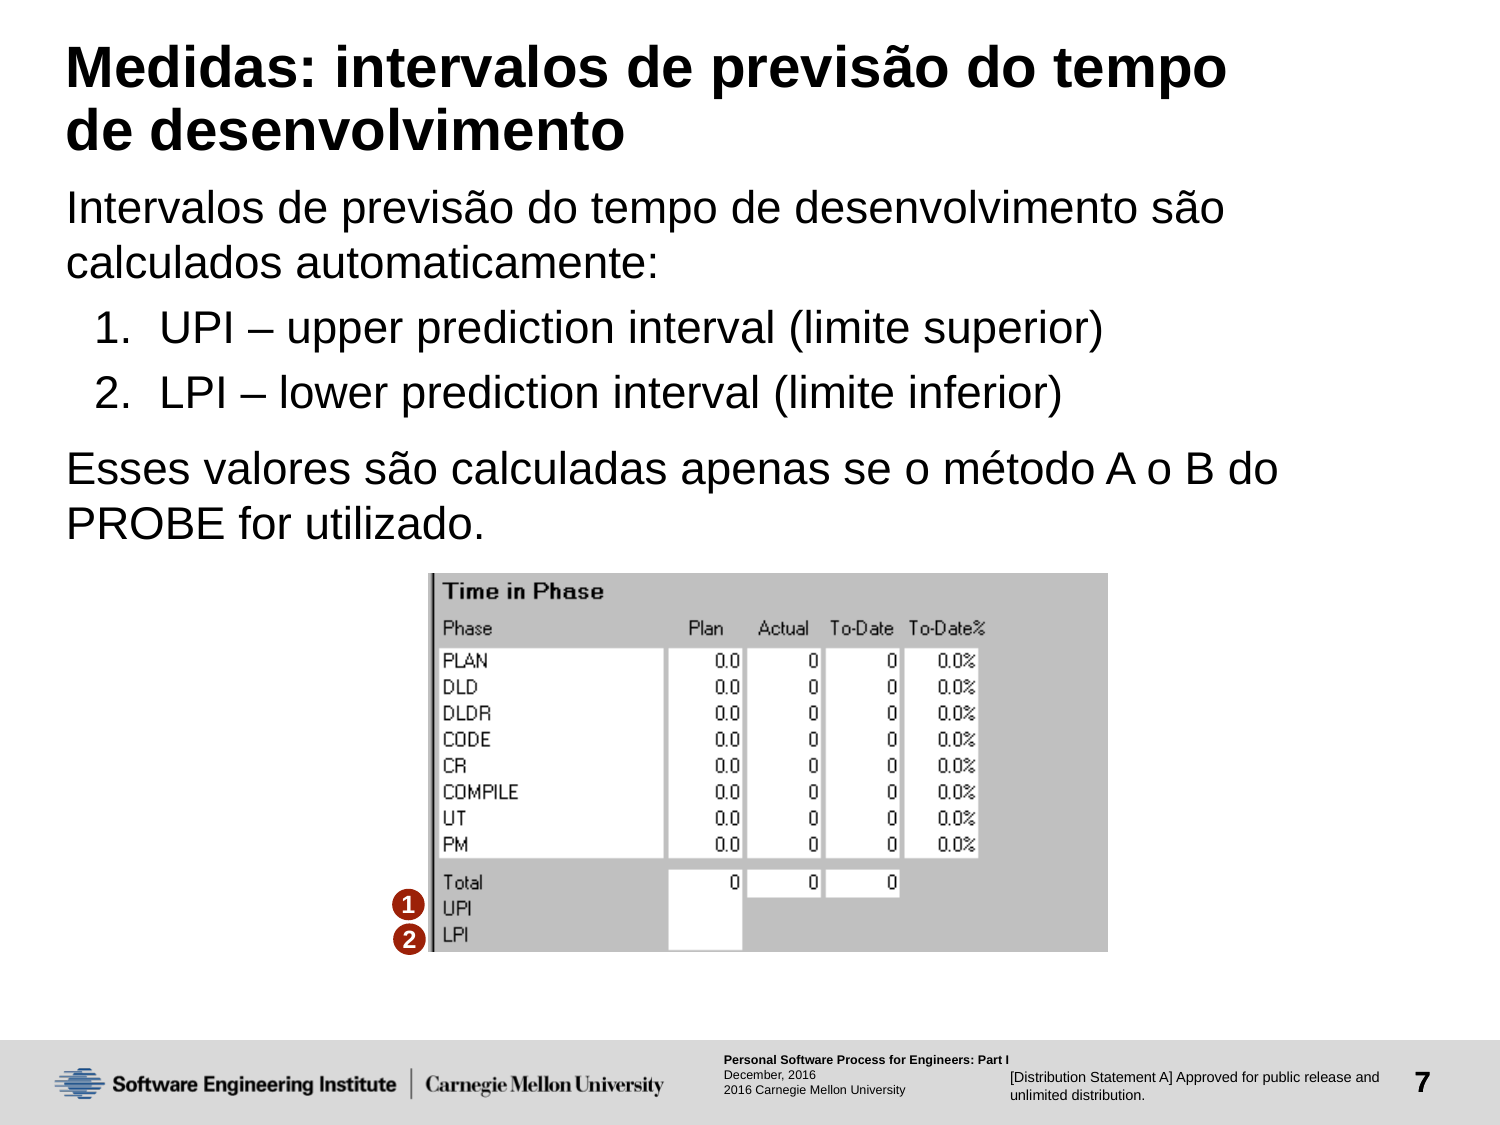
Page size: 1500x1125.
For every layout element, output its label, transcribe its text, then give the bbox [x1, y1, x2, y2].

list Intervalos de previsão do tempo de desenvolvimento são calculados automaticamente: UPI – upper prediction interval (limite superior) LPI – lower prediction interval (limite inferior) Esses valores são calculadas apenas se o método A o B do PROBE for utilizado. [65, 177, 1431, 1000]
picture [46, 1061, 673, 1104]
title Medidas: intervalos de previsão do tempo de desenvolvimento [65, 37, 1313, 148]
picture [392, 573, 1108, 958]
